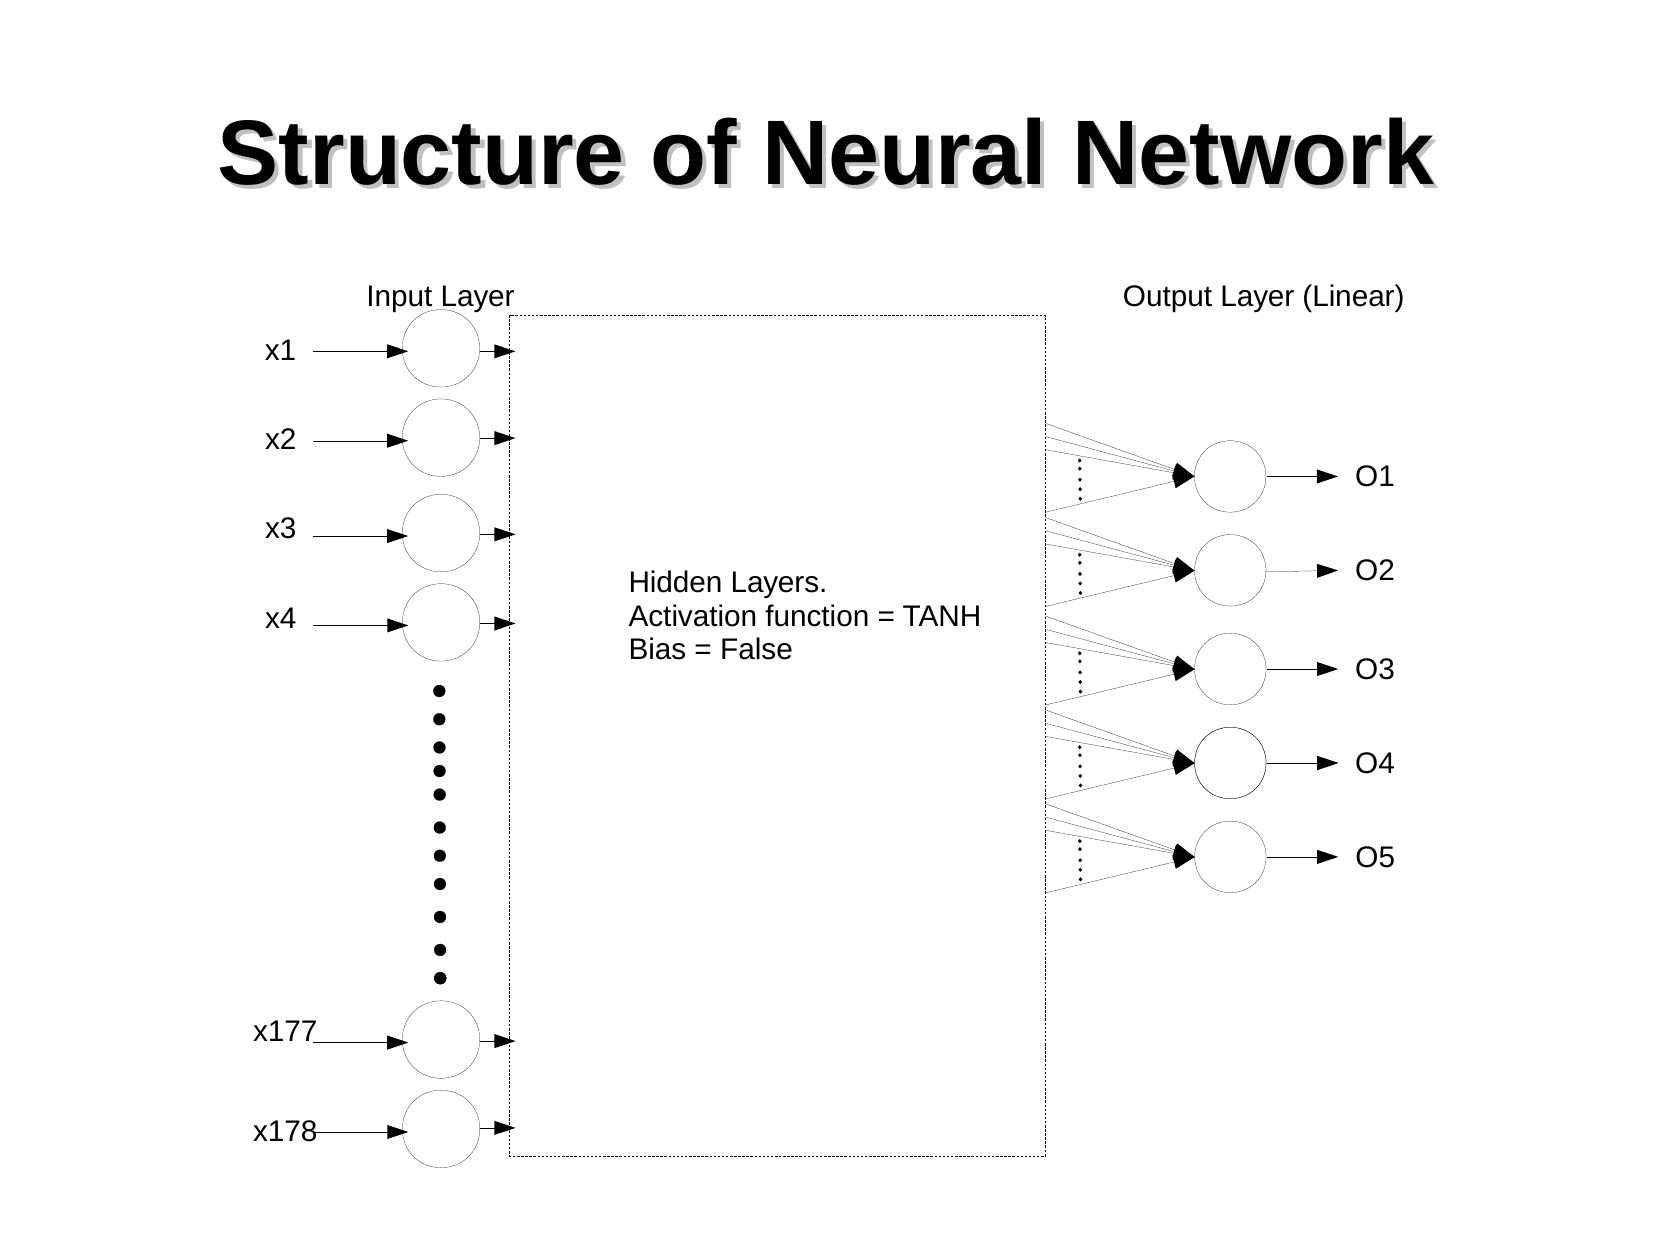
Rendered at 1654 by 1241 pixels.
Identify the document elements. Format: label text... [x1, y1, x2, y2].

chart [0, 225, 1654, 1228]
title Structure of Neural Network [82, 49, 1571, 225]
